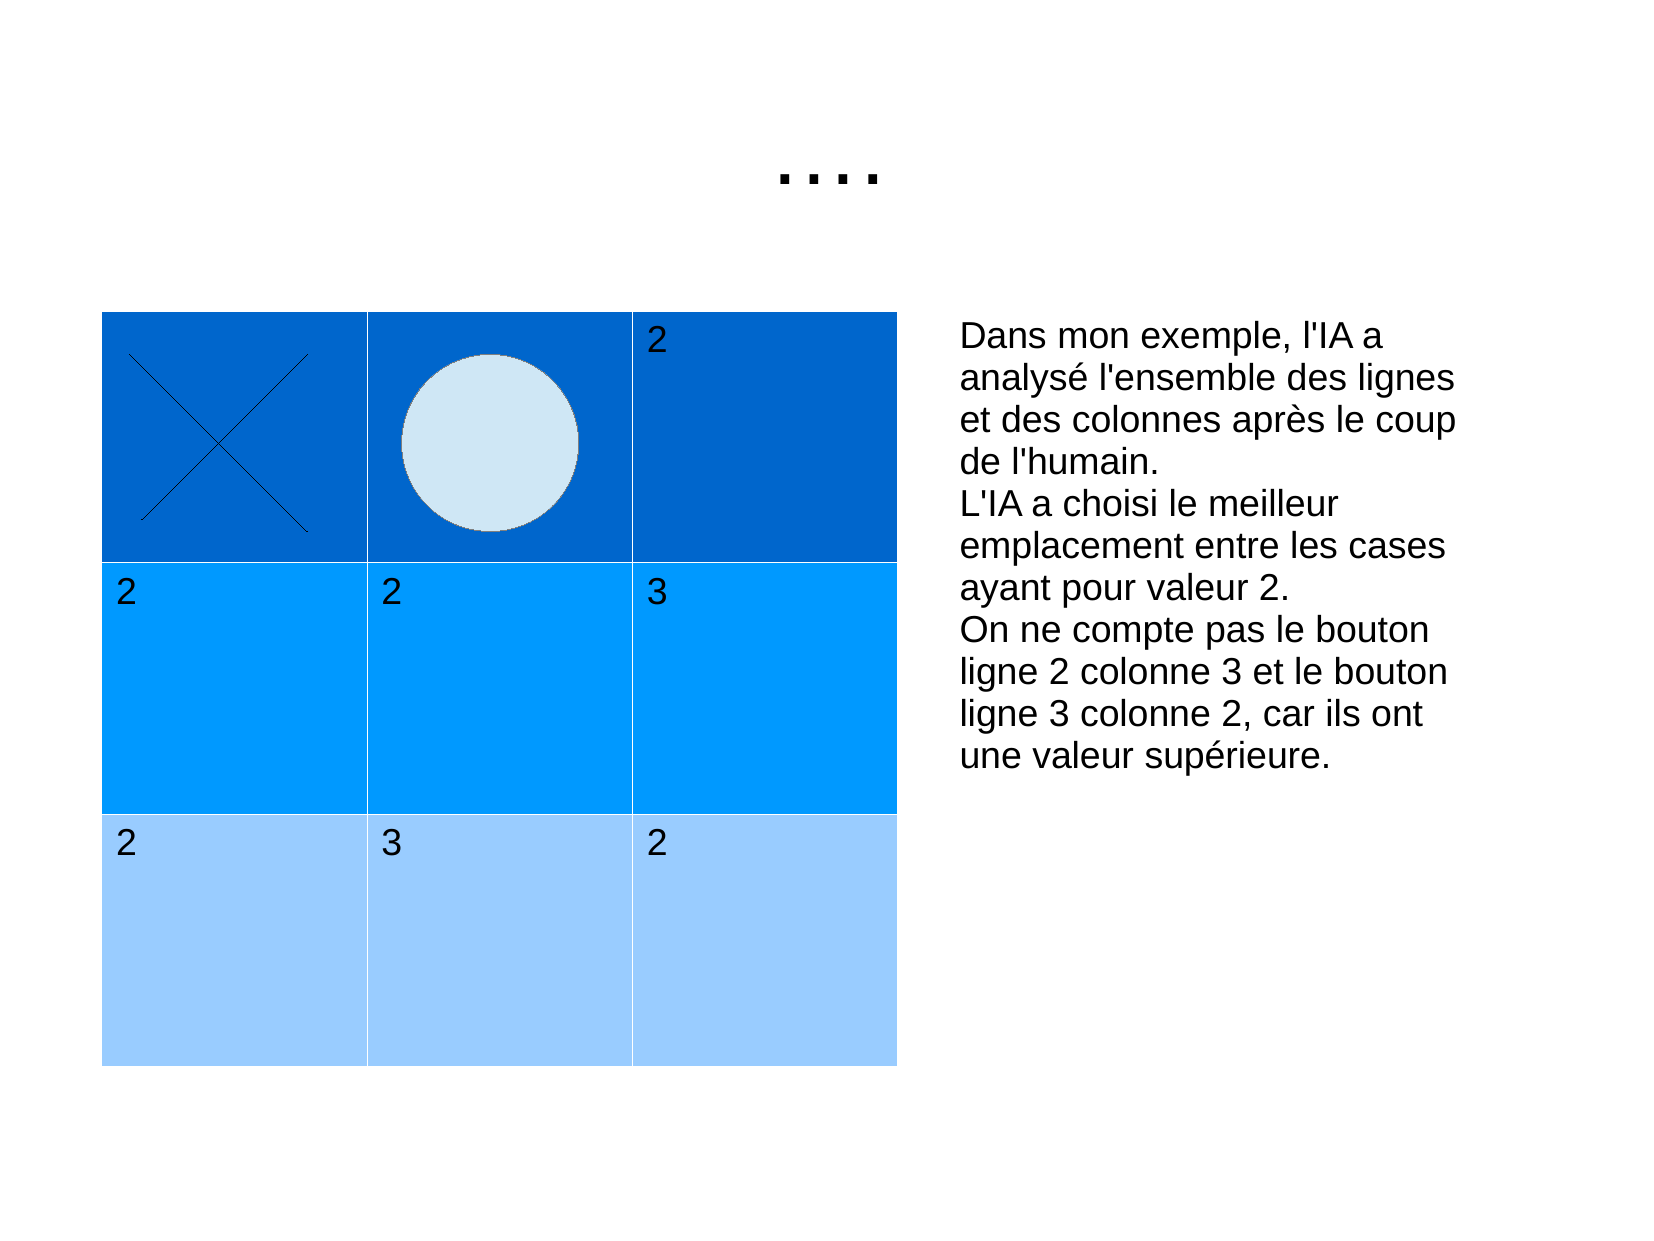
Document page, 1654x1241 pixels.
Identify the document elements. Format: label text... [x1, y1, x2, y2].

table_cell 3 [368, 815, 632, 1066]
table_header [102, 312, 367, 562]
table_cell 2 [102, 563, 367, 814]
text_box [401, 354, 579, 532]
table_cell 3 [633, 563, 897, 814]
table_header [368, 312, 632, 562]
table_cell 2 [102, 815, 367, 1066]
table_cell 2 [633, 815, 897, 1066]
title …. [82, 49, 1571, 257]
table_cell 2 [368, 563, 632, 814]
table_header 2 [633, 312, 897, 562]
text_box Dans mon exemple, l'IA a analysé l'ensemble des lignes et des colonnes après le coup de l'humain. L'IA a choisi le meilleur emplacement entre les cases ayant pour valeur 2. On ne compte pas le bouton ligne 2 colonne 3 et le bouton ligne 3 colonne 2, car ils ont une valeur supérieure. [944, 307, 1489, 785]
